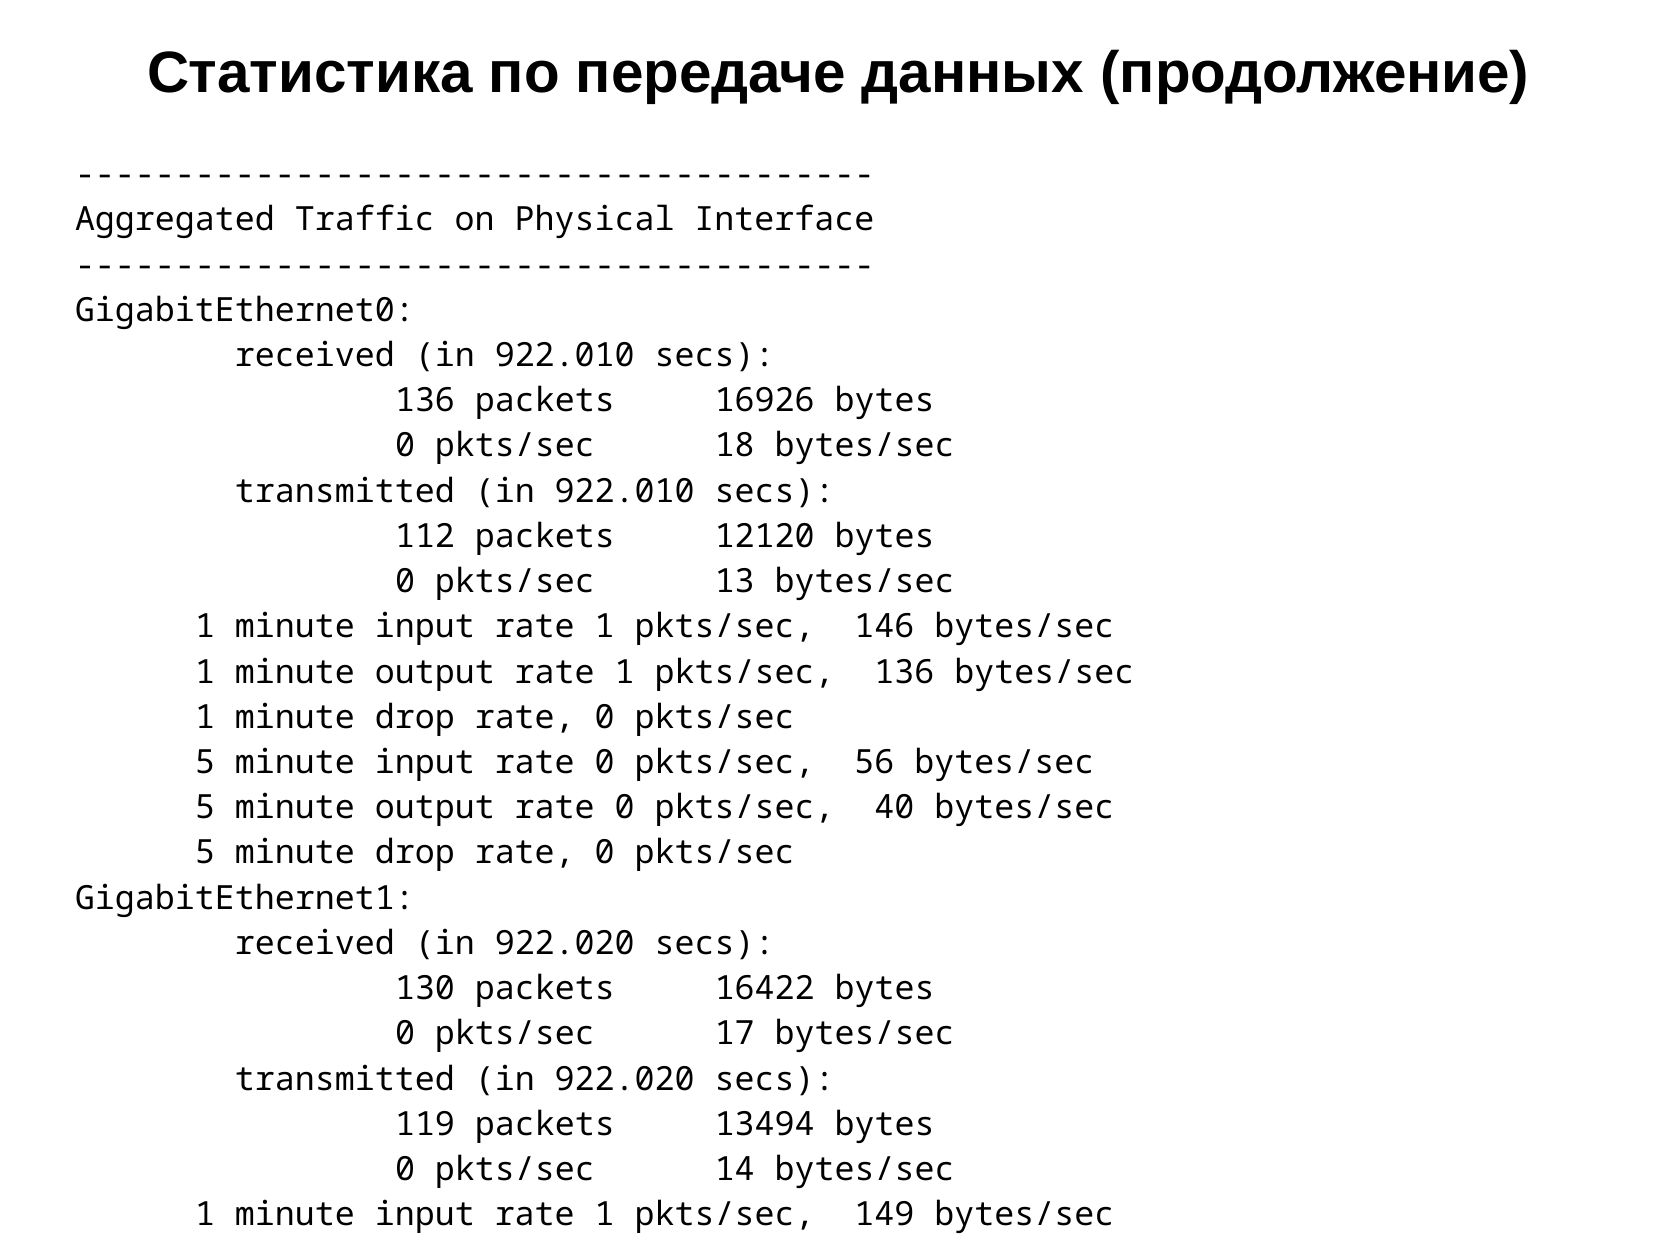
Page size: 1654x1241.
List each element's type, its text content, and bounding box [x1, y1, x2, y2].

list ---------------------------------------- Aggregated Traffic on Physical Interface ---------------------------------------- GigabitEthernet0: received (in 922.010 secs): 136 packets 16926 bytes 0 pkts/sec 18 bytes/sec transmitted (in 922.010 secs): 112 packets 12120 bytes 0 pkts/sec 13 bytes/sec 1 minute input rate 1 pkts/sec, 146 bytes/sec 1 minute output rate 1 pkts/sec, 136 bytes/sec 1 minute drop rate, 0 pkts/sec 5 minute input rate 0 pkts/sec, 56 bytes/sec 5 minute output rate 0 pkts/sec, 40 bytes/sec 5 minute drop rate, 0 pkts/sec GigabitEthernet1: received (in 922.020 secs): 130 packets 16422 bytes 0 pkts/sec 17 bytes/sec transmitted (in 922.020 secs): 119 packets 13494 bytes 0 pkts/sec 14 bytes/sec 1 minute input rate 1 pkts/sec, 149 bytes/sec 1 minute output rate 1 pkts/sec, 140 bytes/sec 1 minute drop rate, 0 pkts/sec 5 minute input rate 0 pkts/sec, 54 bytes/sec 5 minute output rate 0 pkts/sec, 44 bytes/sec 5 minute drop rate, 0 pkts/sec [75, 150, 1613, 1163]
text_box Статистика по передаче данных (продолжение) [64, 37, 1613, 113]
